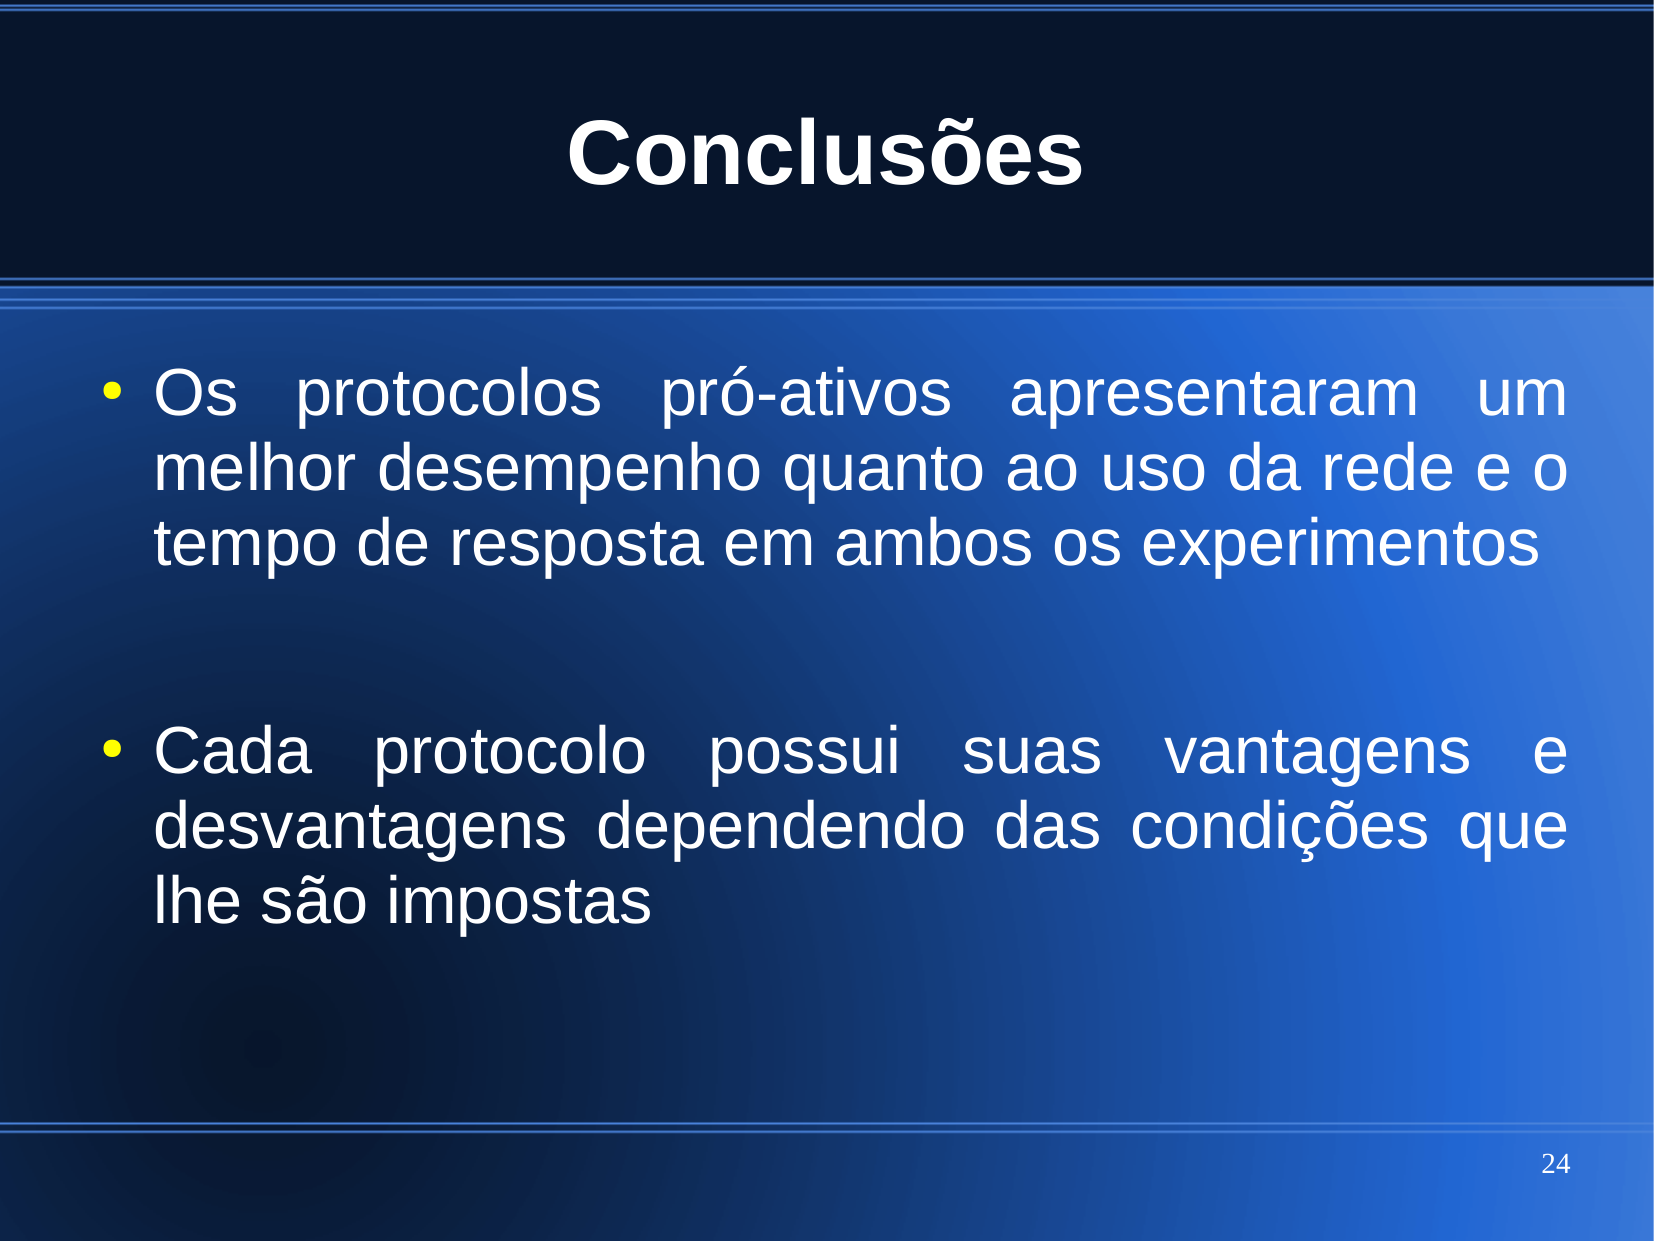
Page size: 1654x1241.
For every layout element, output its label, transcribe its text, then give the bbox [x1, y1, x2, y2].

title Conclusões [82, 49, 1571, 257]
list Os protocolos pró-ativos apresentaram um melhor desempenho quanto ao uso da rede e o tempo de resposta em ambos os experimentos Cada protocolo possui suas vantagens e desvantagens dependendo das condições que lhe são impostas [82, 355, 1571, 1075]
picture [0, 0, 1654, 1241]
